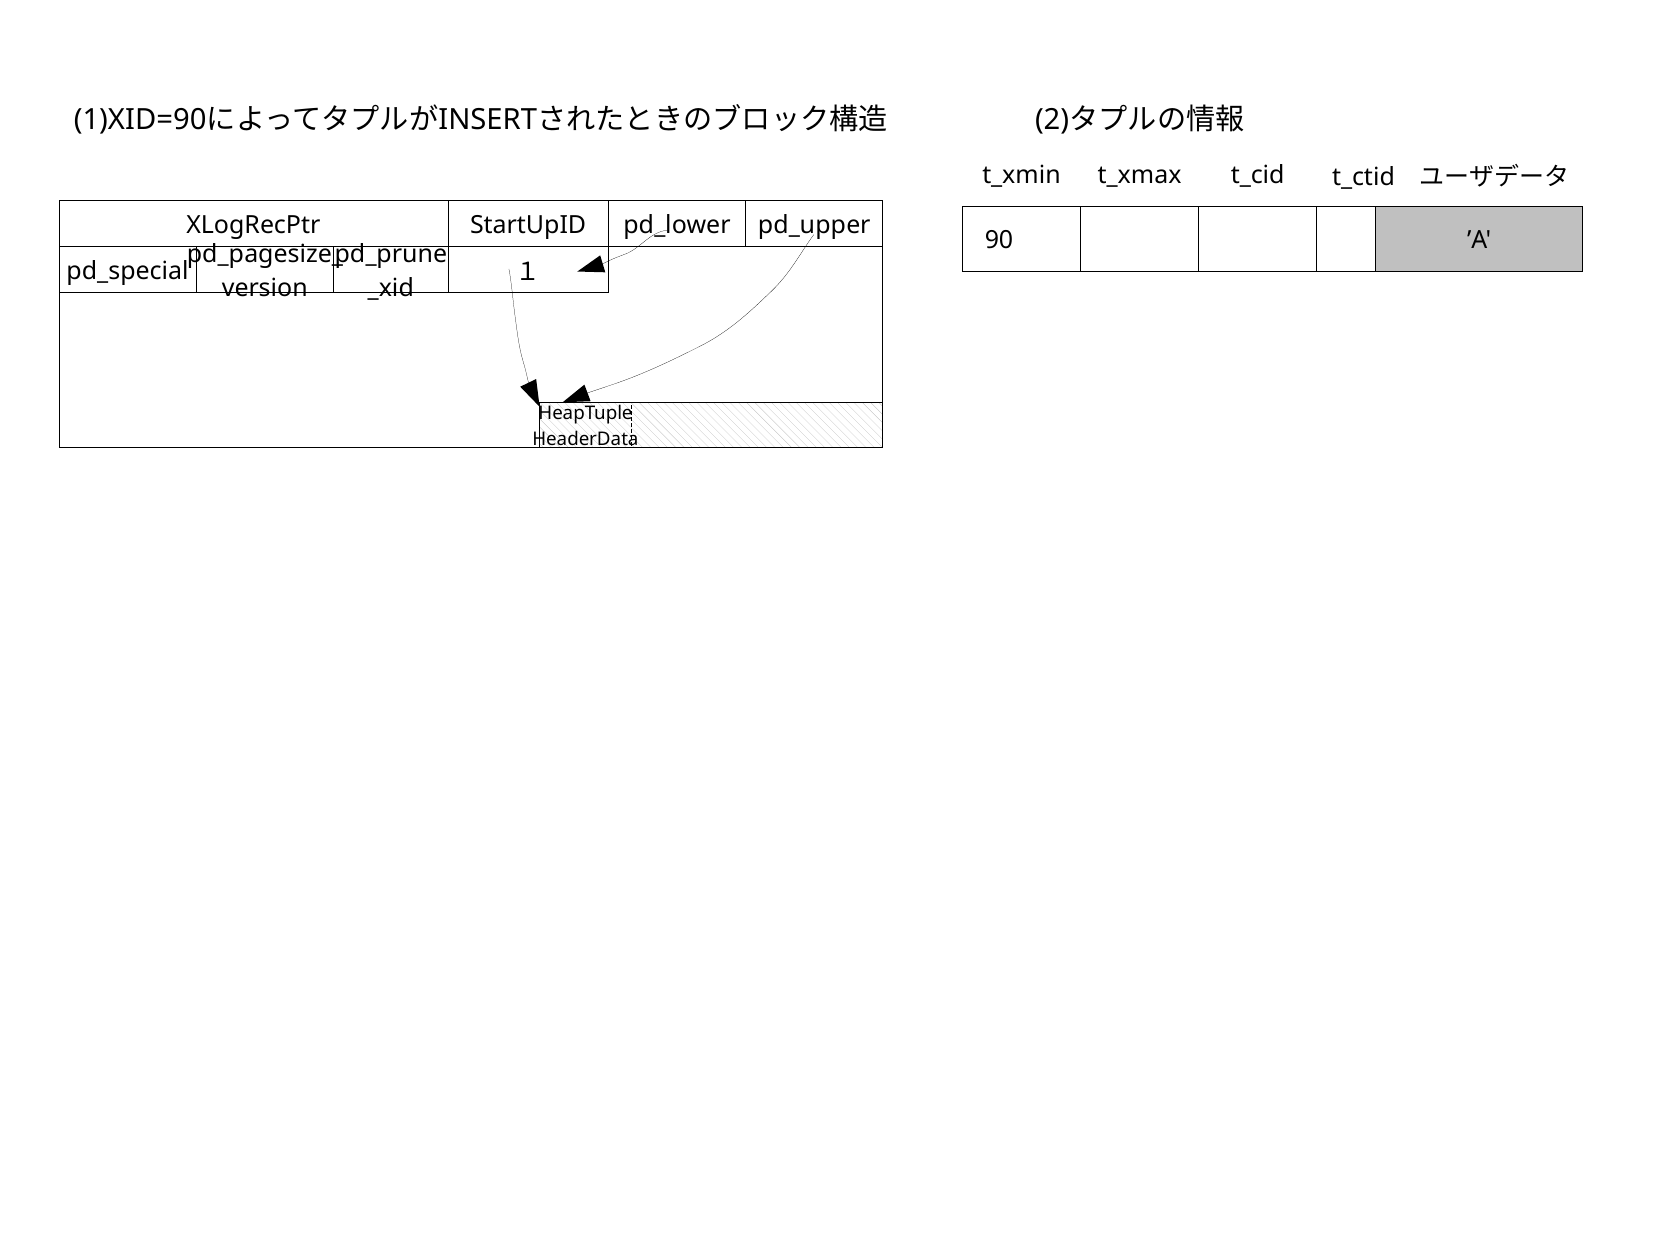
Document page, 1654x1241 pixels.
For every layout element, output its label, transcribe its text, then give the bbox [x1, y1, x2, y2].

text_box １ [448, 246, 609, 293]
text_box pd_pagesize_ version [196, 246, 333, 293]
text_box 90 [962, 206, 1080, 272]
text_box ’A' [1376, 206, 1583, 272]
text_box t_xmax [1080, 141, 1198, 206]
text_box StartUpID [448, 200, 608, 246]
text_box t_cid [1198, 141, 1316, 206]
text_box pd_upper [745, 200, 883, 247]
text_box t_ctid ユーザデータ [1316, 141, 1524, 206]
text_box t_xmin [962, 141, 1080, 206]
text_box HeapTuple HeaderData [539, 402, 632, 448]
text_box pd_special [59, 246, 196, 293]
text_box pd_lower [608, 200, 745, 247]
text_box pd_prune _xid [333, 246, 448, 293]
text_box [632, 402, 883, 448]
text_box (2)タプルの情報 [1020, 88, 1270, 141]
text_box XLogRecPtr [59, 200, 448, 246]
text_box (1)XID=90によってタプルがINSERTされたときのブロック構造 [59, 88, 913, 143]
